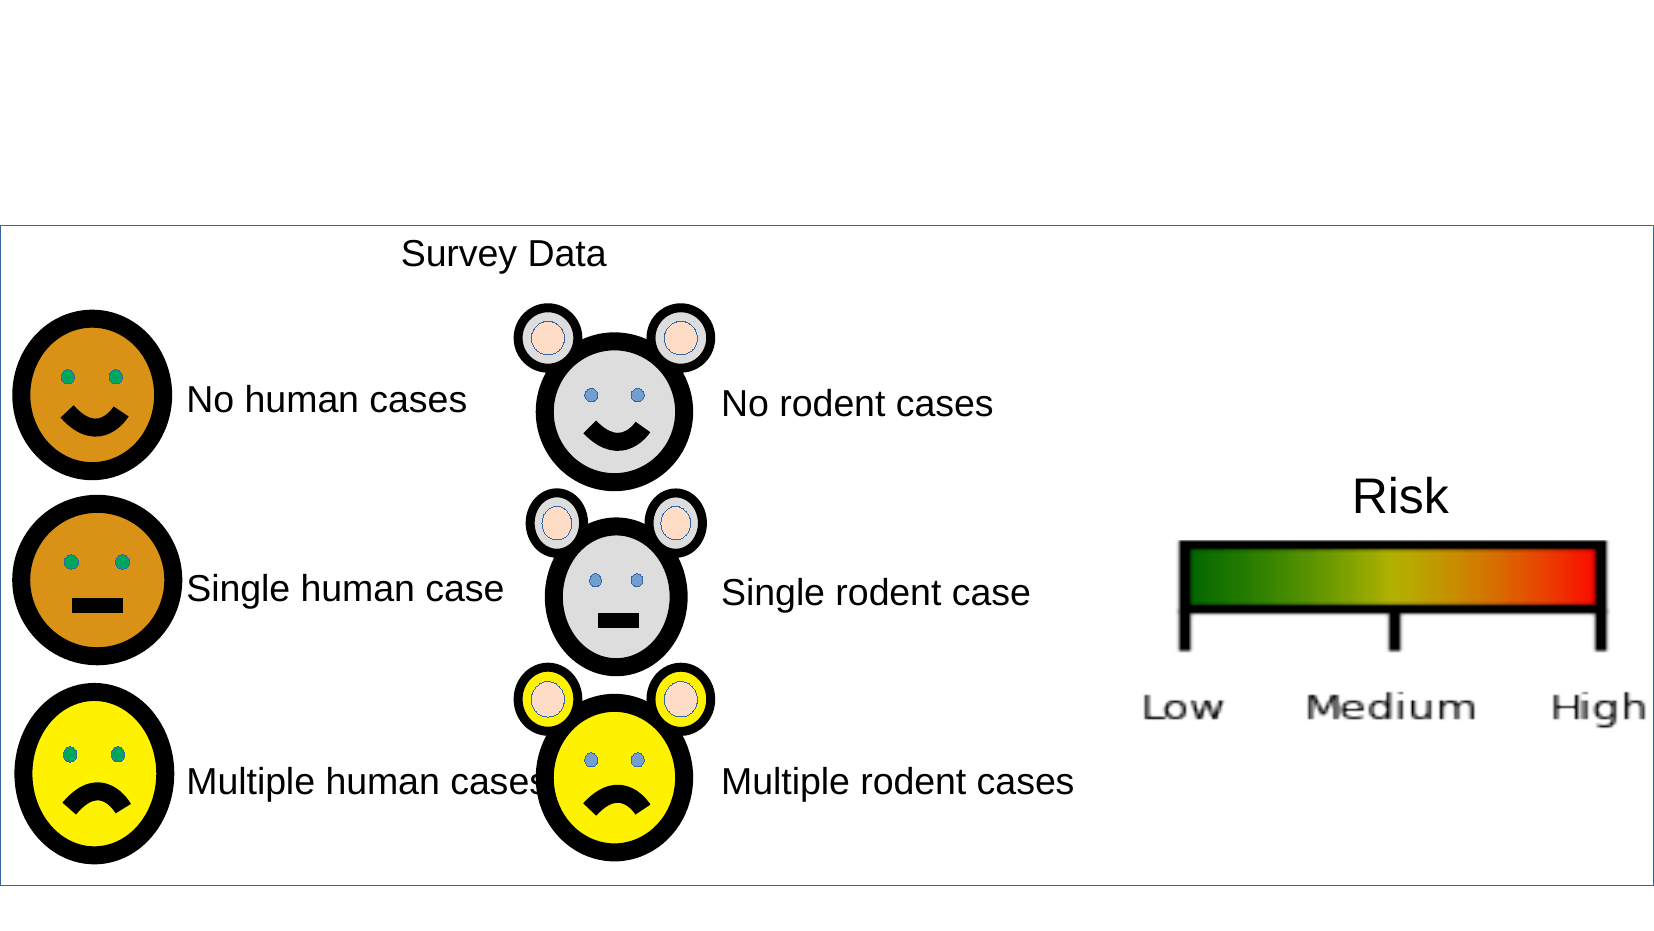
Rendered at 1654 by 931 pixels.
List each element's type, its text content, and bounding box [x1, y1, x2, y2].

text_box Multiple human cases [171, 752, 631, 831]
text_box No rodent cases [706, 375, 1061, 454]
text_box Single rodent case [706, 564, 1035, 643]
text_box Survey Data [386, 225, 630, 361]
text_box [0, 225, 1654, 886]
text_box No human cases [171, 371, 536, 450]
text_box Risk [1337, 461, 1470, 532]
text_box Single human case [171, 559, 580, 638]
text_box Multiple rodent cases [706, 752, 1156, 831]
picture [1035, 540, 1654, 811]
